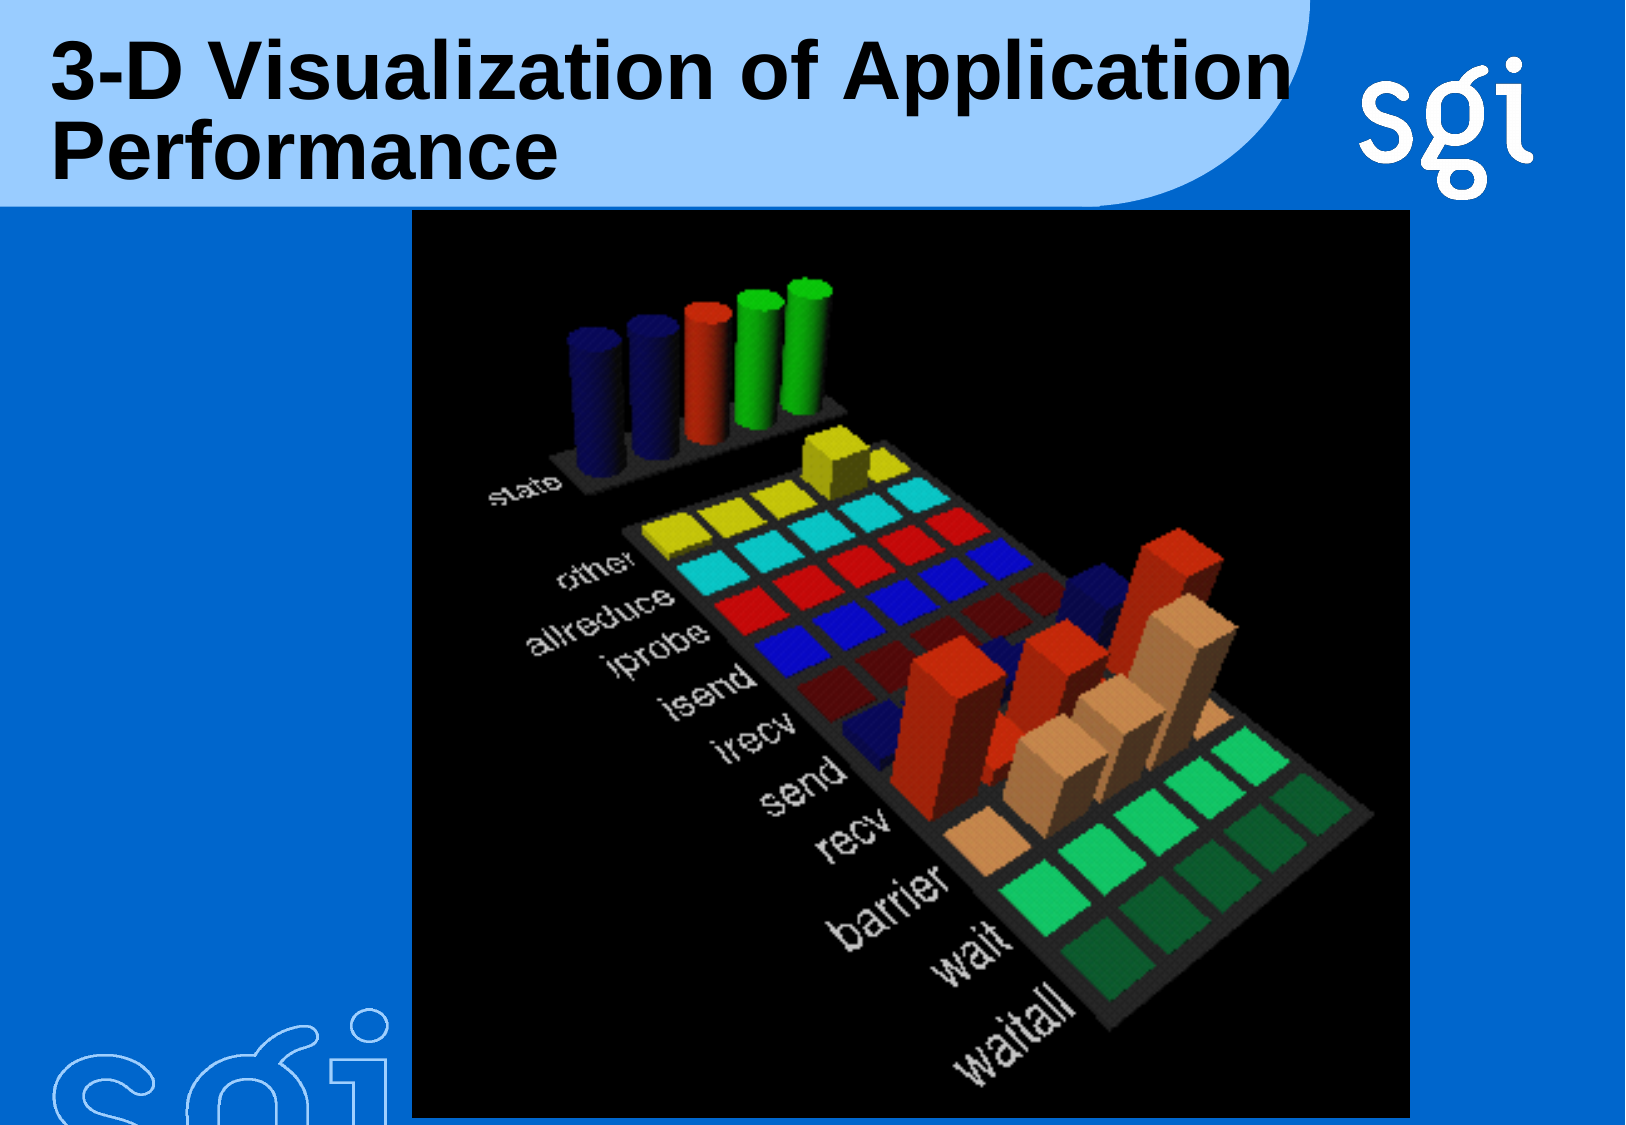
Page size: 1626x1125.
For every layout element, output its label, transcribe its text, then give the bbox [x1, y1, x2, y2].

picture [412, 210, 1410, 1118]
title 3-D Visualization of Application Performance [36, 24, 1318, 208]
